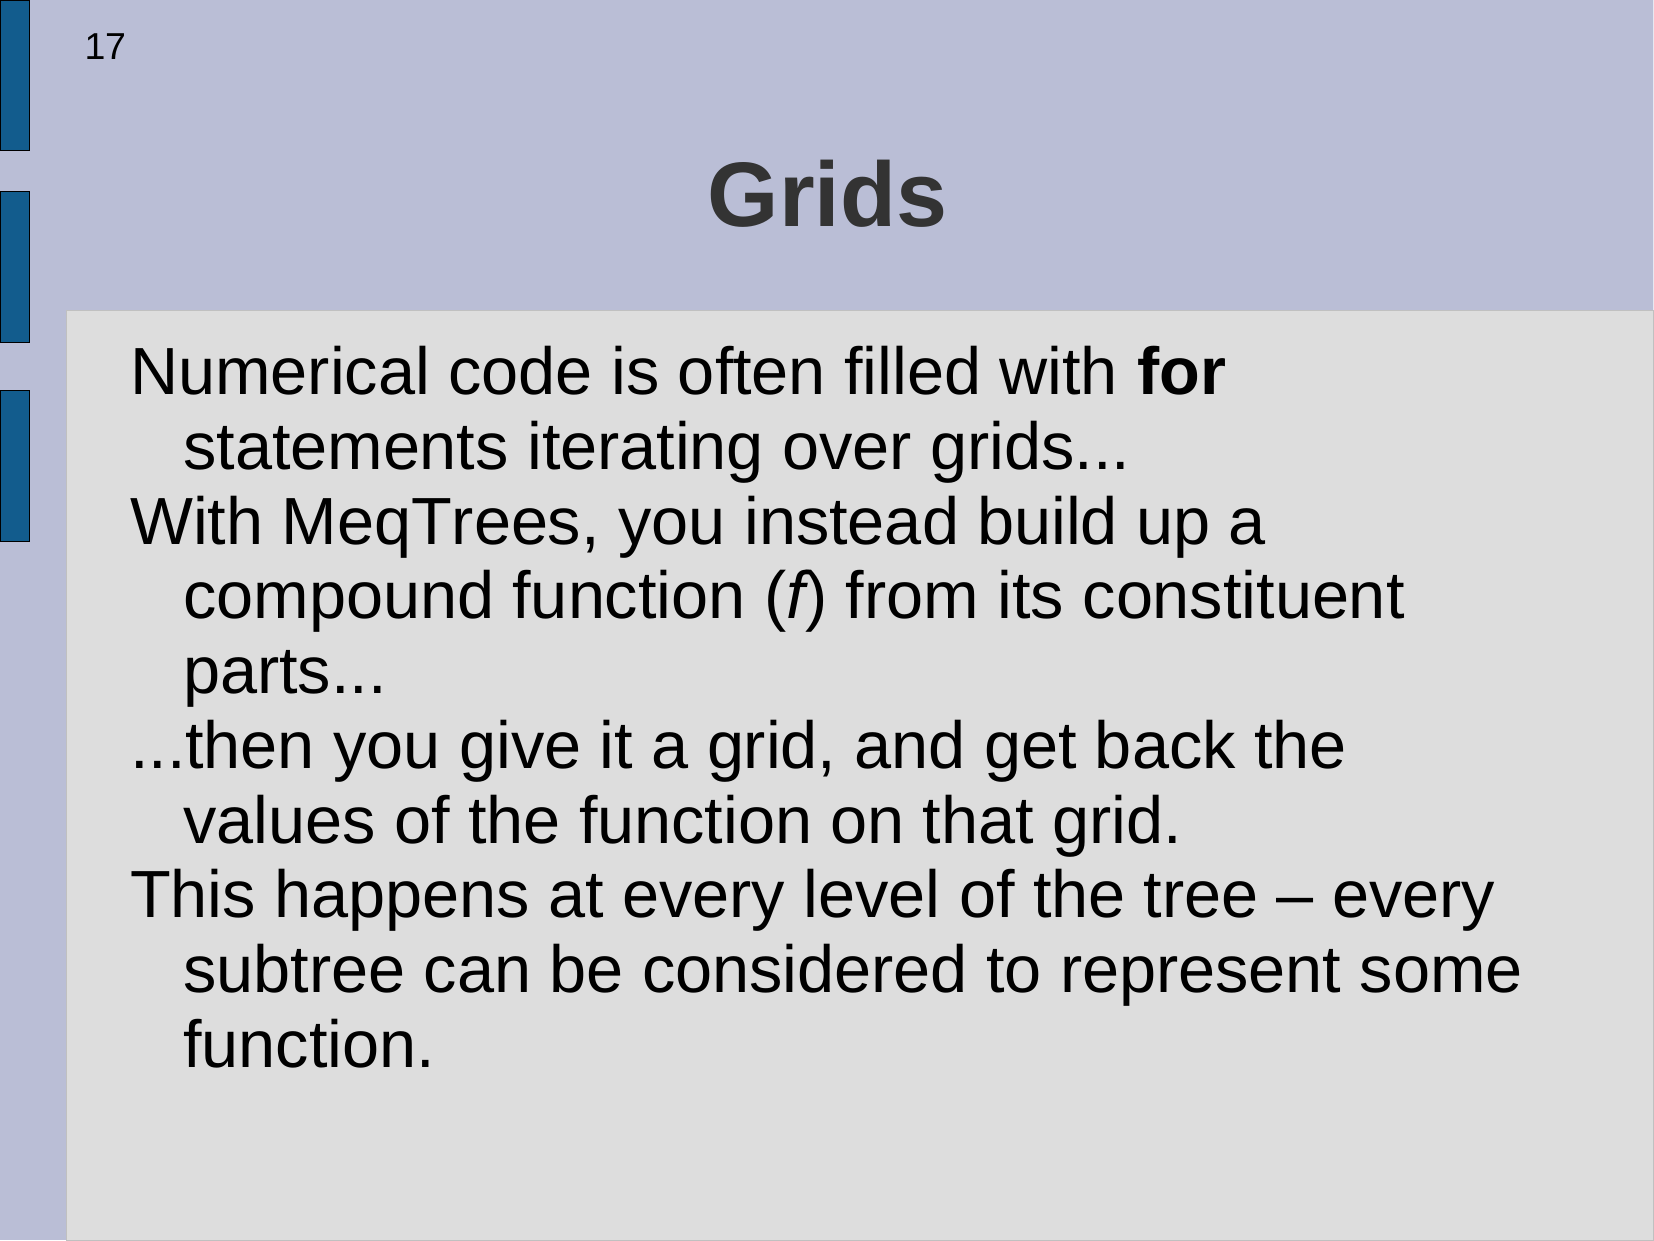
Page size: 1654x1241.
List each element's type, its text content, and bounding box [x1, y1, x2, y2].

title Grids [121, 91, 1534, 299]
text_box <number> [108, 18, 232, 92]
list Numerical code is often filled with for statements iterating over grids... With MeqTrees, you instead build up a compound function (f) from its constituent parts... ...then you give it a grid, and get back the values of the function on that grid. This happens at every level of the tree – every subtree can be considered to represent some function. [112, 334, 1525, 1112]
